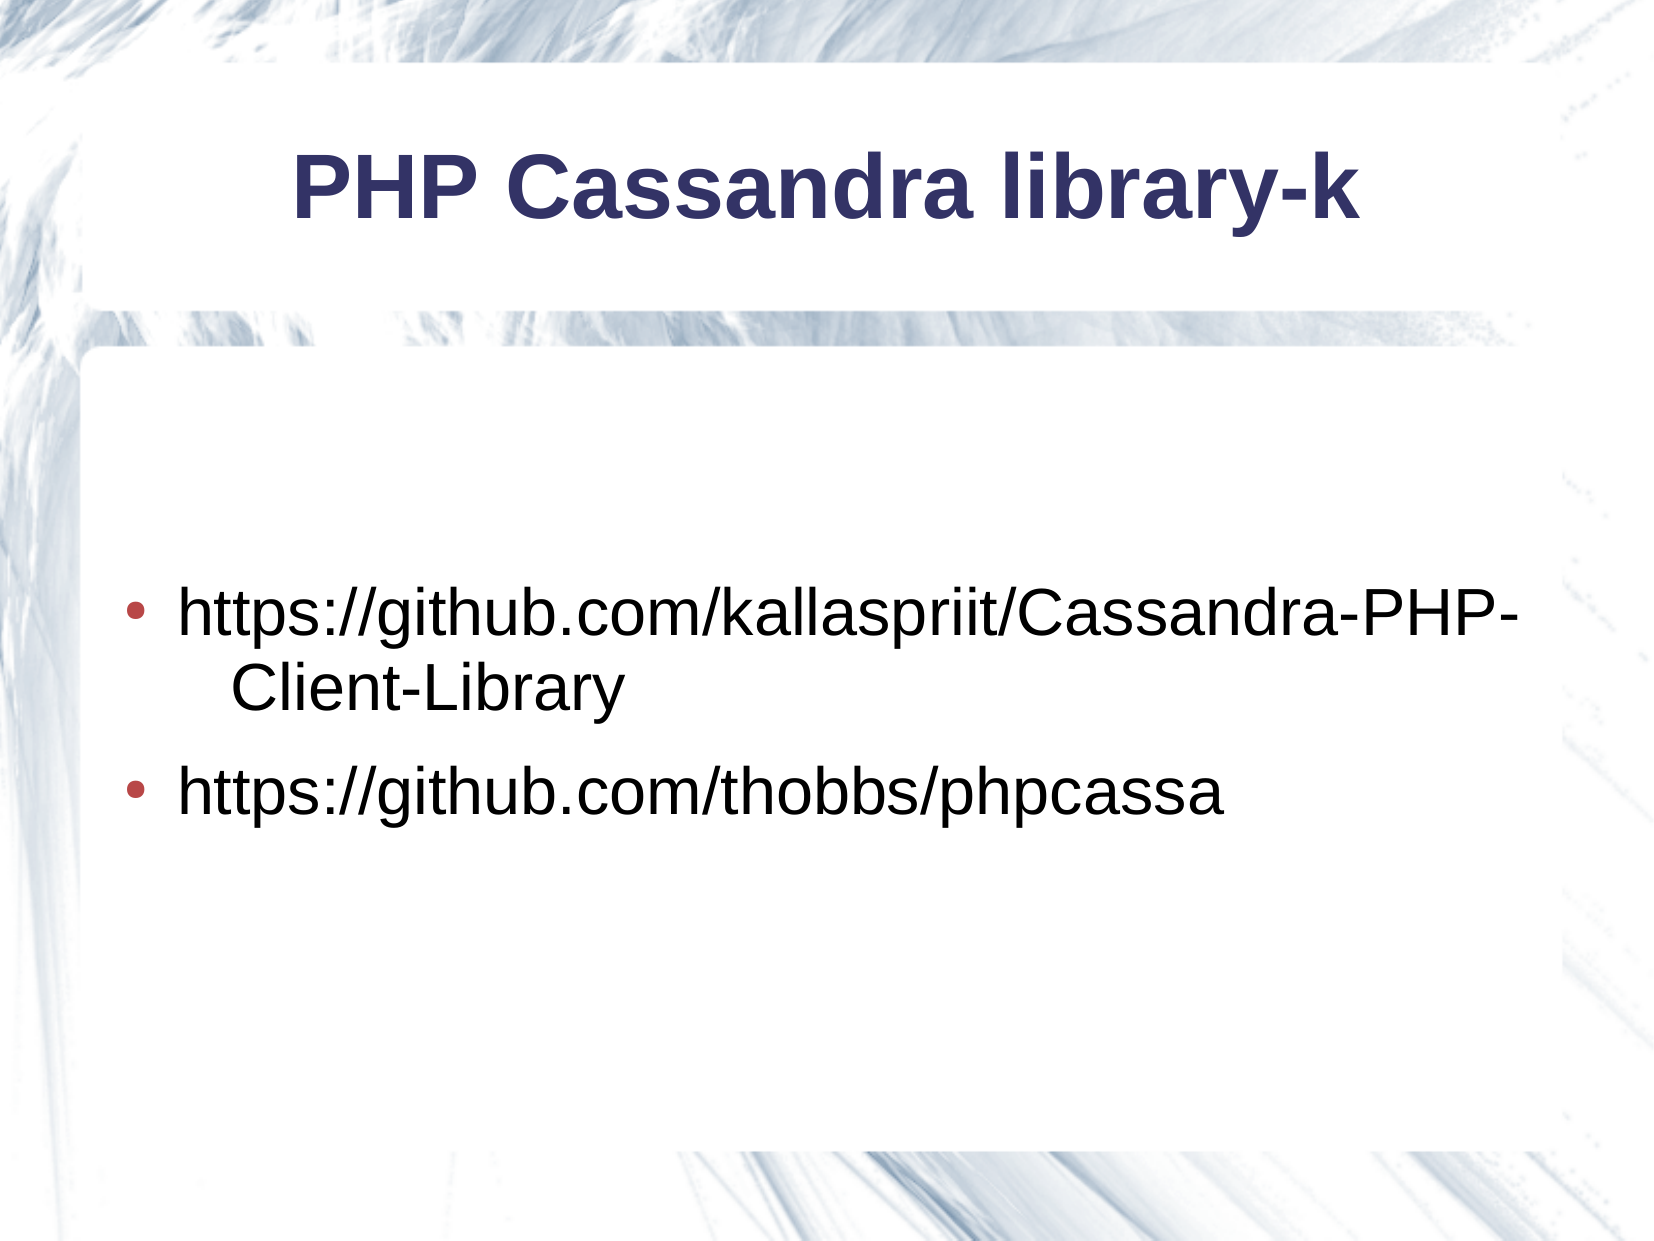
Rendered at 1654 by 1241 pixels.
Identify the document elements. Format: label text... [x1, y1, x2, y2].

title PHP Cassandra library-k [82, 73, 1571, 302]
picture [0, 0, 1654, 1241]
list https://github.com/kallaspriit/Cassandra-PHP-Client-Library https://github.com/thobbs/phpcassa [88, 366, 1536, 1185]
